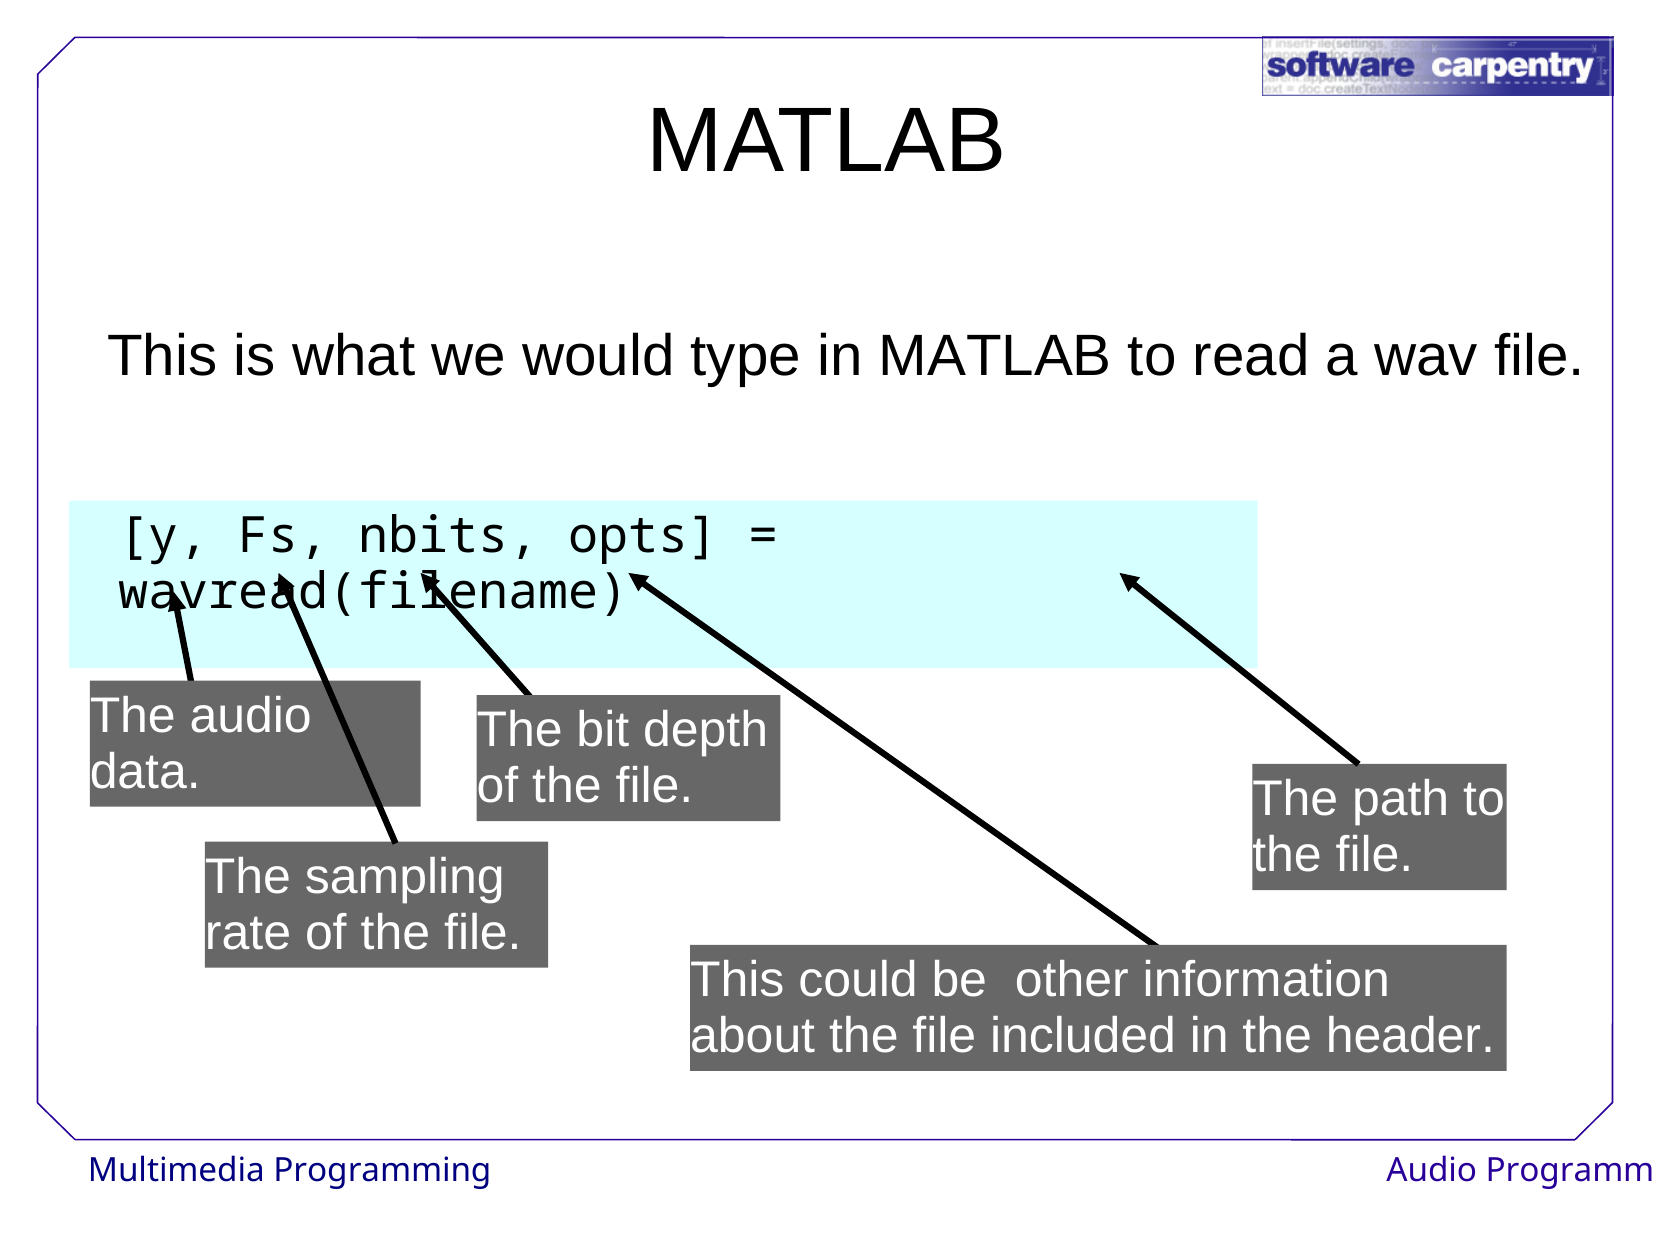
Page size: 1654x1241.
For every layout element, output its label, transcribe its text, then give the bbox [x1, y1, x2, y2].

text_box The bit depth of the file. [476, 695, 781, 822]
text_box This is what we would type in MATLAB to read a wav file. [107, 317, 1621, 395]
list [y, Fs, nbits, opts] = wavread(filename) [69, 500, 1258, 669]
text_box The path to the file. [1252, 763, 1507, 891]
title MATLAB [82, 82, 1572, 290]
text_box The audio data. [89, 680, 375, 807]
text_box The sampling rate of the file. [204, 841, 549, 968]
text_box This could be other information about the file included in the header. [690, 944, 1507, 1071]
text_box The audio data. [329, 680, 421, 807]
picture [1262, 36, 1614, 96]
